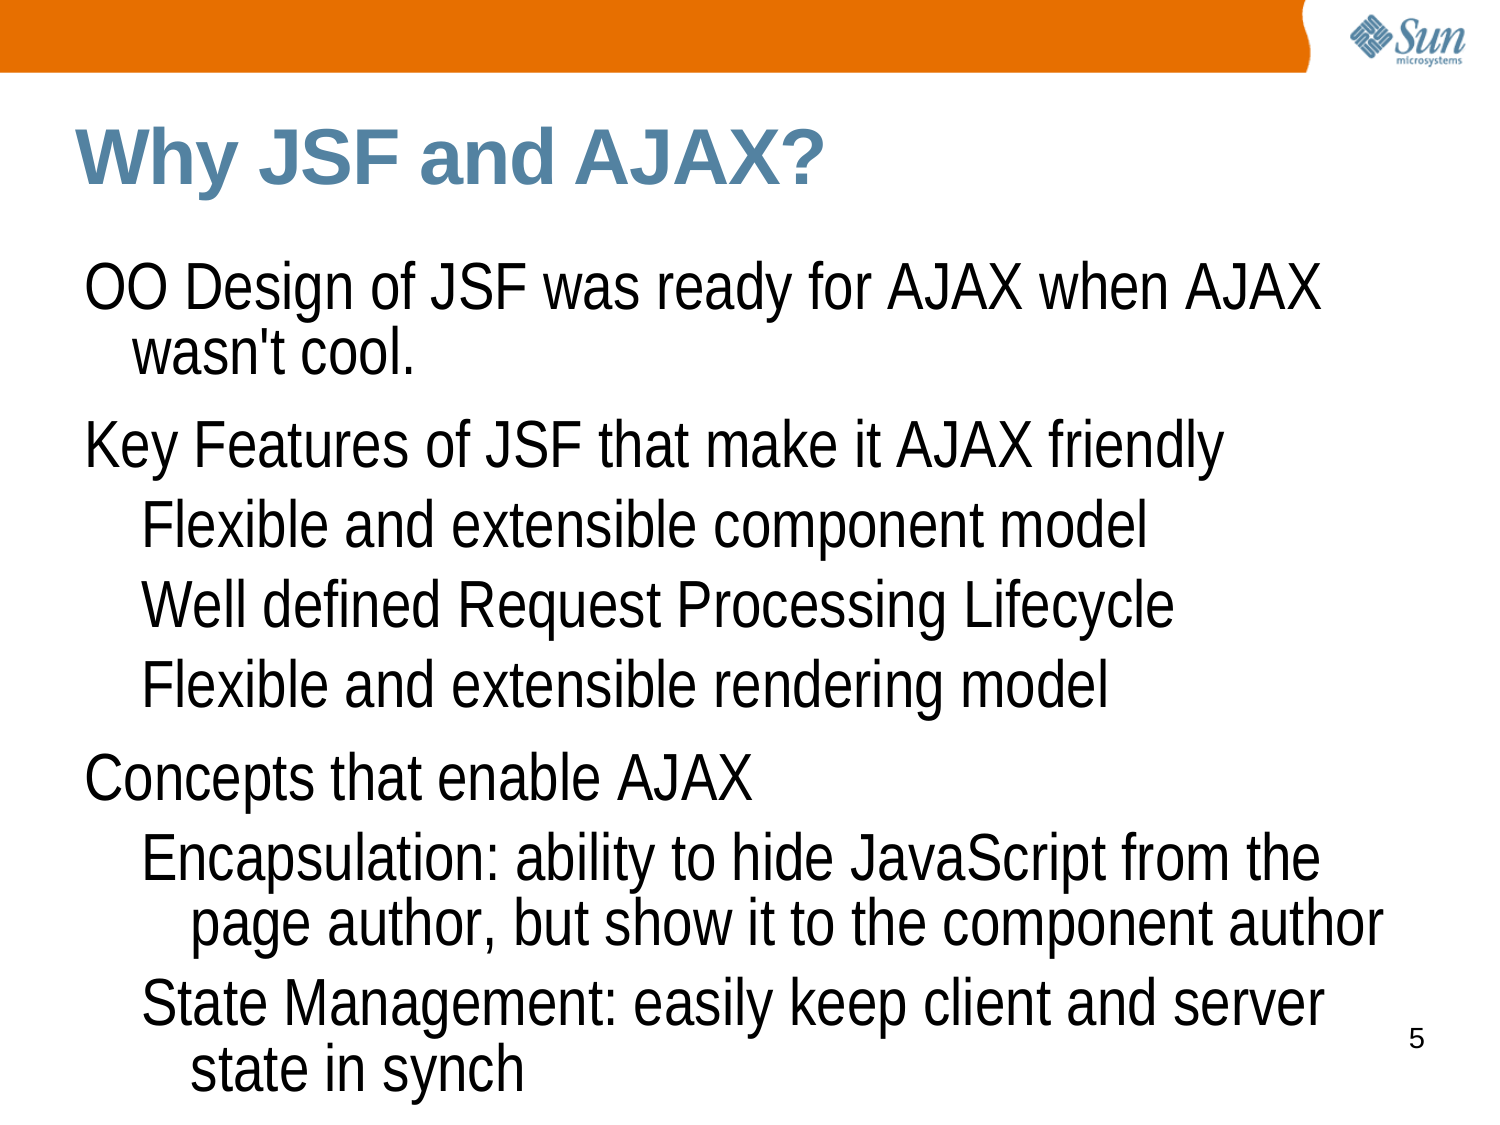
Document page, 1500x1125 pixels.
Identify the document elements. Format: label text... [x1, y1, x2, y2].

picture [0, 0, 1500, 75]
title Why JSF and AJAX? [75, 120, 1437, 225]
list OO Design of JSF was ready for AJAX when AJAX wasn't cool. Key Features of JSF that make it AJAX friendly Flexible and extensible component model Well defined Request Processing Lifecycle Flexible and extensible rendering model Concepts that enable AJAX Encapsulation: ability to hide JavaScript from the page author, but show it to the component author State Management: easily keep client and server state in synch [64, 257, 1402, 1118]
